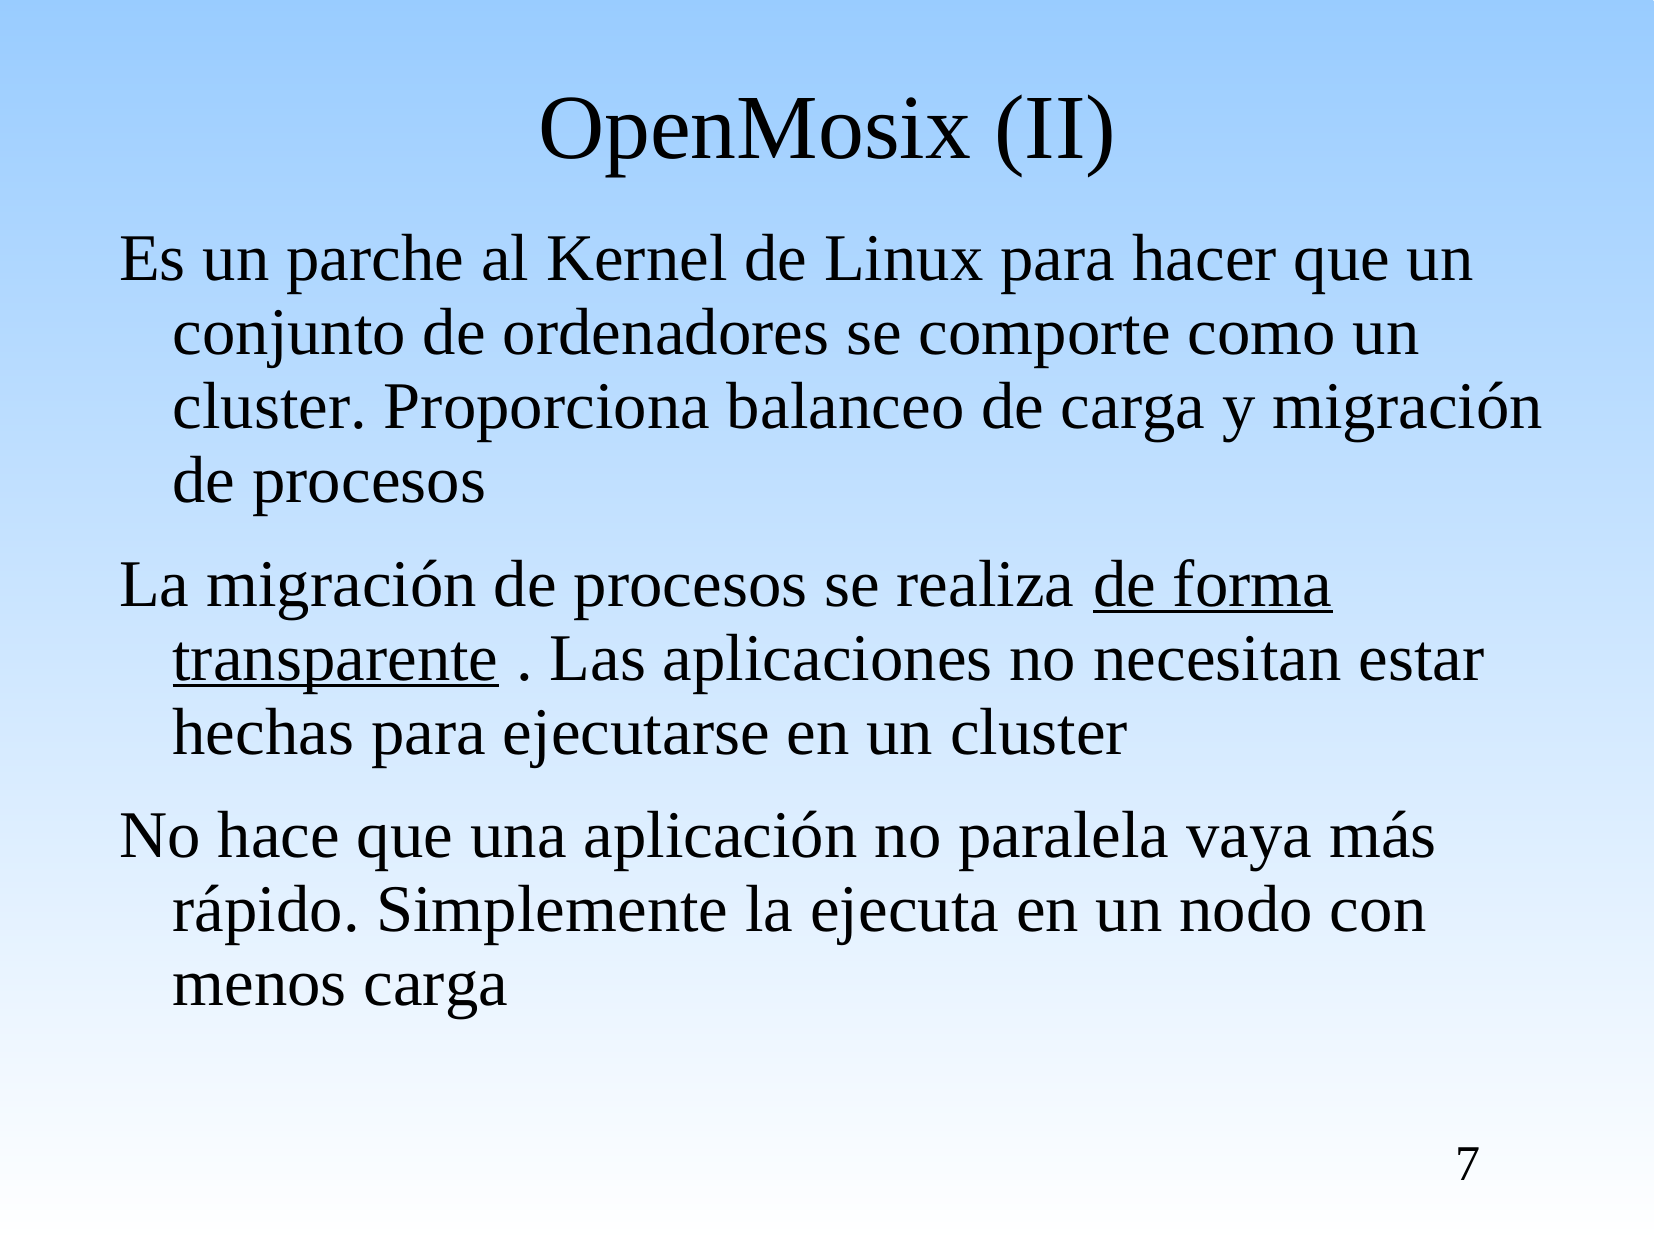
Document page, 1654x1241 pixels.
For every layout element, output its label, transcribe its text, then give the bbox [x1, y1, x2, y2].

text_box <número> [1455, 1135, 1654, 1206]
list Es un parche al Kernel de Linux para hacer que un conjunto de ordenadores se comporte como un cluster. Proporciona balanceo de carga y migración de procesos La migración de procesos se realiza de forma transparente . Las aplicaciones no necesitan estar hechas para ejecutarse en un cluster No hace que una aplicación no paralela vaya más rápido. Simplemente la ejecuta en un nodo con menos carga [101, 220, 1563, 1206]
title OpenMosix (II) [121, 60, 1534, 194]
